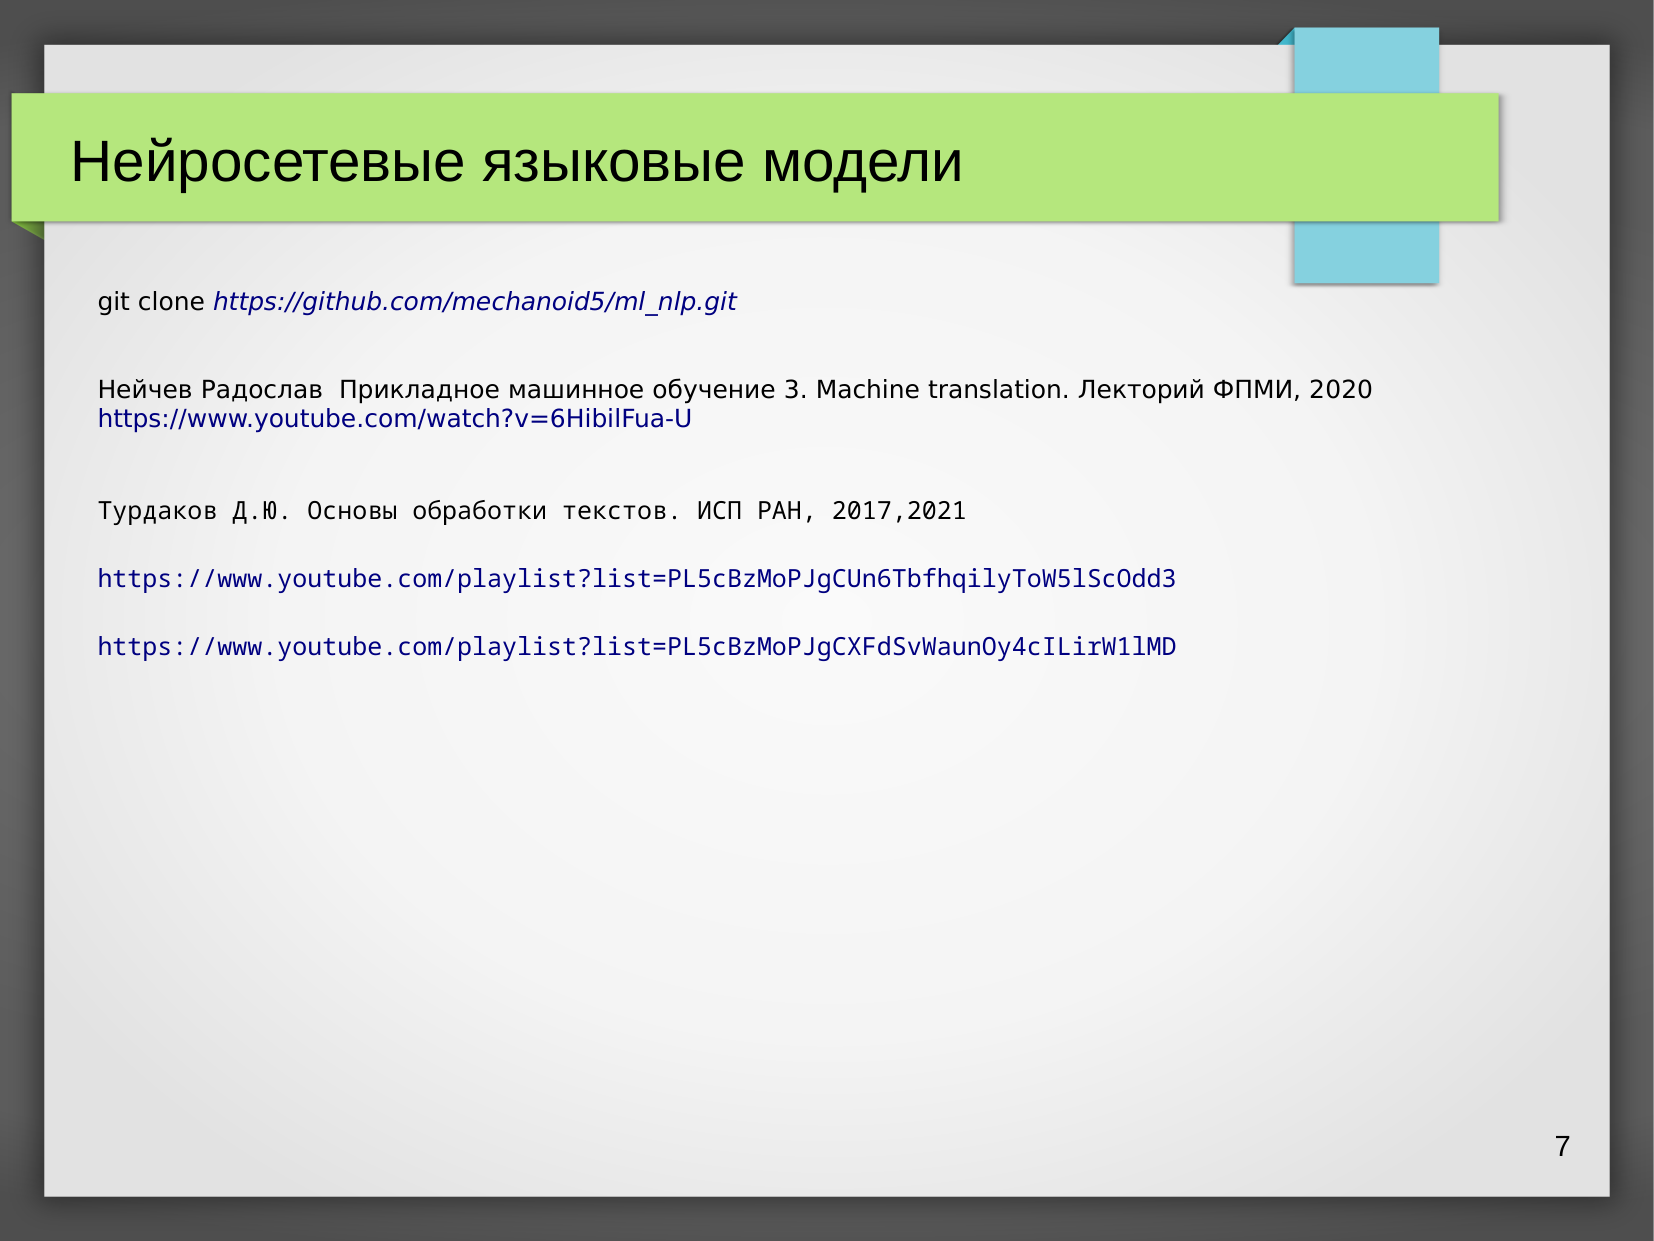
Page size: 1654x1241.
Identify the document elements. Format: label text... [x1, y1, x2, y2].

picture [0, 0, 1654, 1241]
text_box git clone https://github.com/mechanoid5/ml_nlp.git Нейчев Радослав Прикладное машинное обучение 3. Machine translation. Лекторий ФПМИ, 2020 https://www.youtube.com/watch?v=6HibilFua-U Турдаков Д.Ю. Основы обработки текстов. ИСП РАН, 2017,2021 https://www.youtube.com/playlist?list=PL5cBzMoPJgCUn6TbfhqilyToW5lScOdd3 https://www.youtube.com/playlist?list=PL5cBzMoPJgCXFdSvWaunOy4cILirW1lMD [82, 279, 1571, 756]
title Нейросетевые языковые модели [70, 121, 1264, 201]
